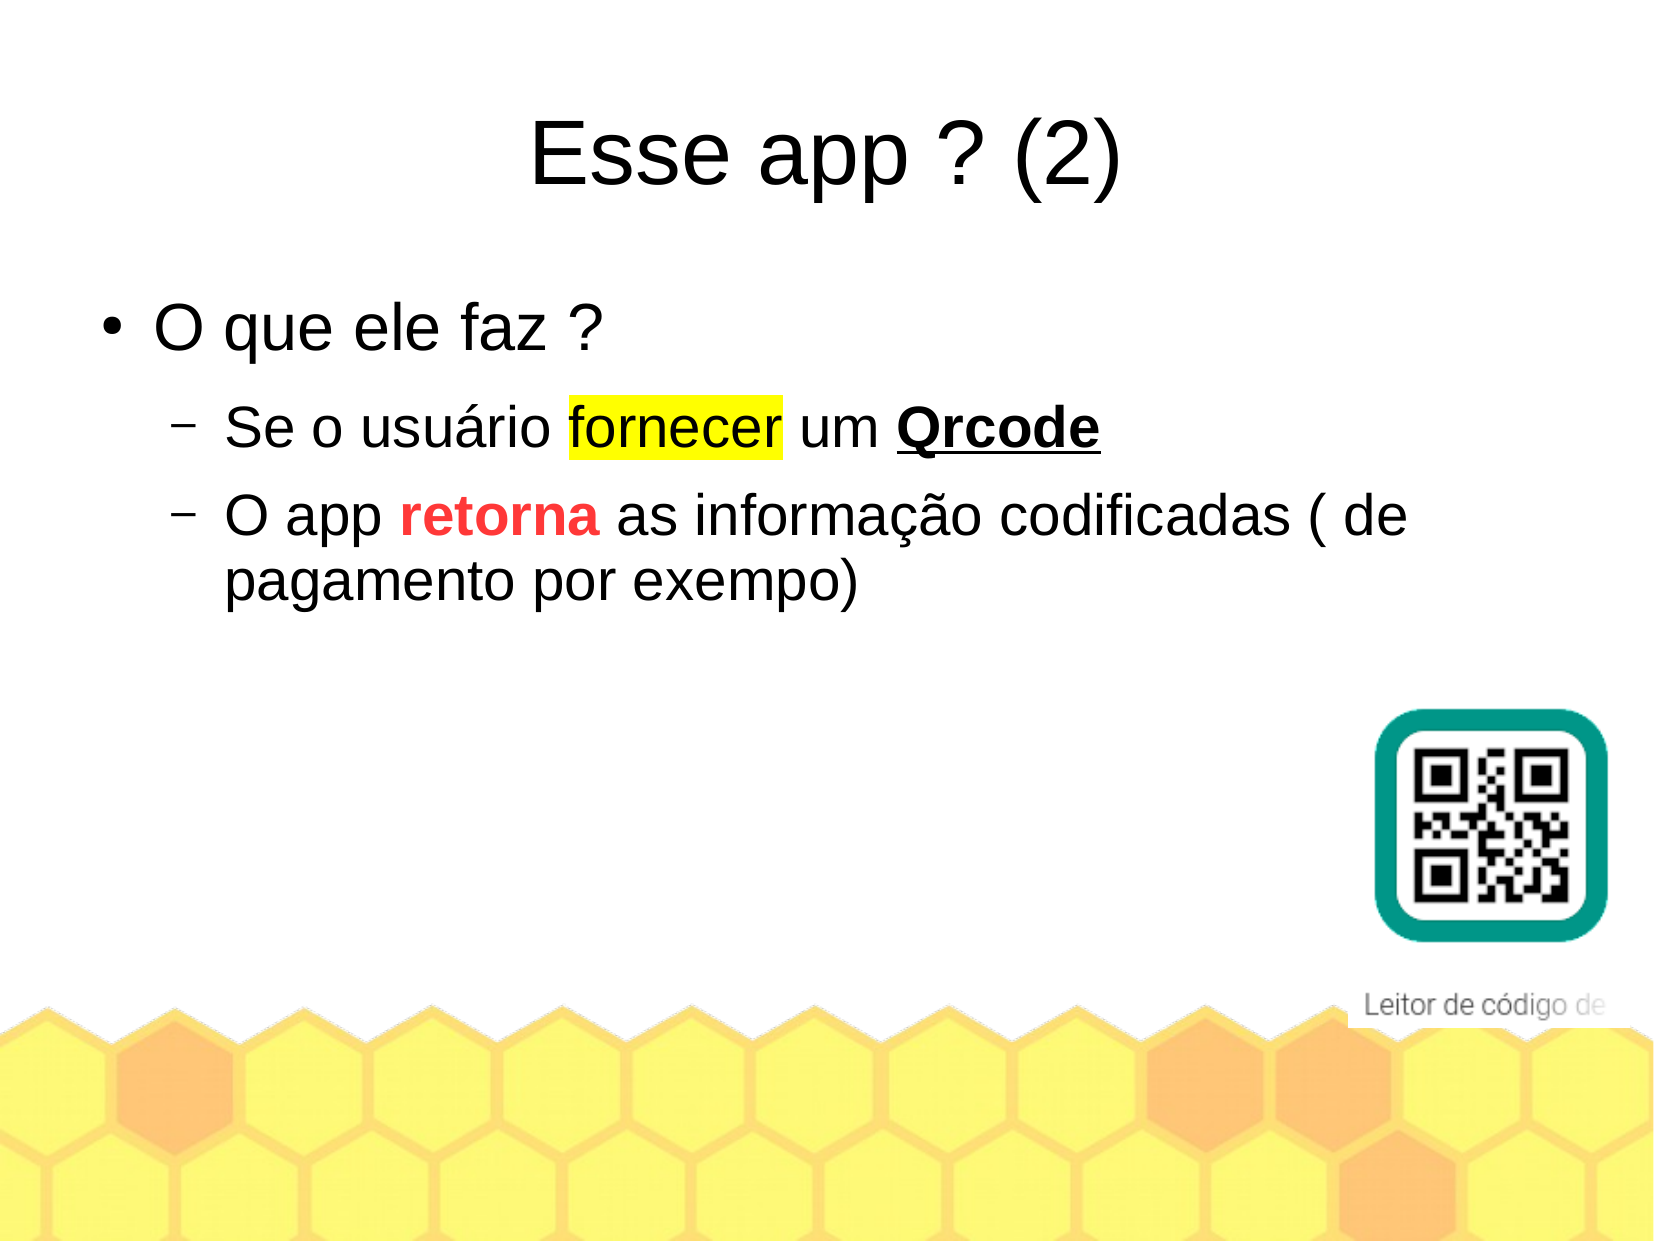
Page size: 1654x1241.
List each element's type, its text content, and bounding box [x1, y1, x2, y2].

title Esse app ? (2) [82, 49, 1571, 257]
list O que ele faz ? Se o usuário fornecer um Qrcode O app retorna as informação codificadas ( de pagamento por exempo) [82, 290, 1548, 634]
picture [0, 684, 1654, 1241]
